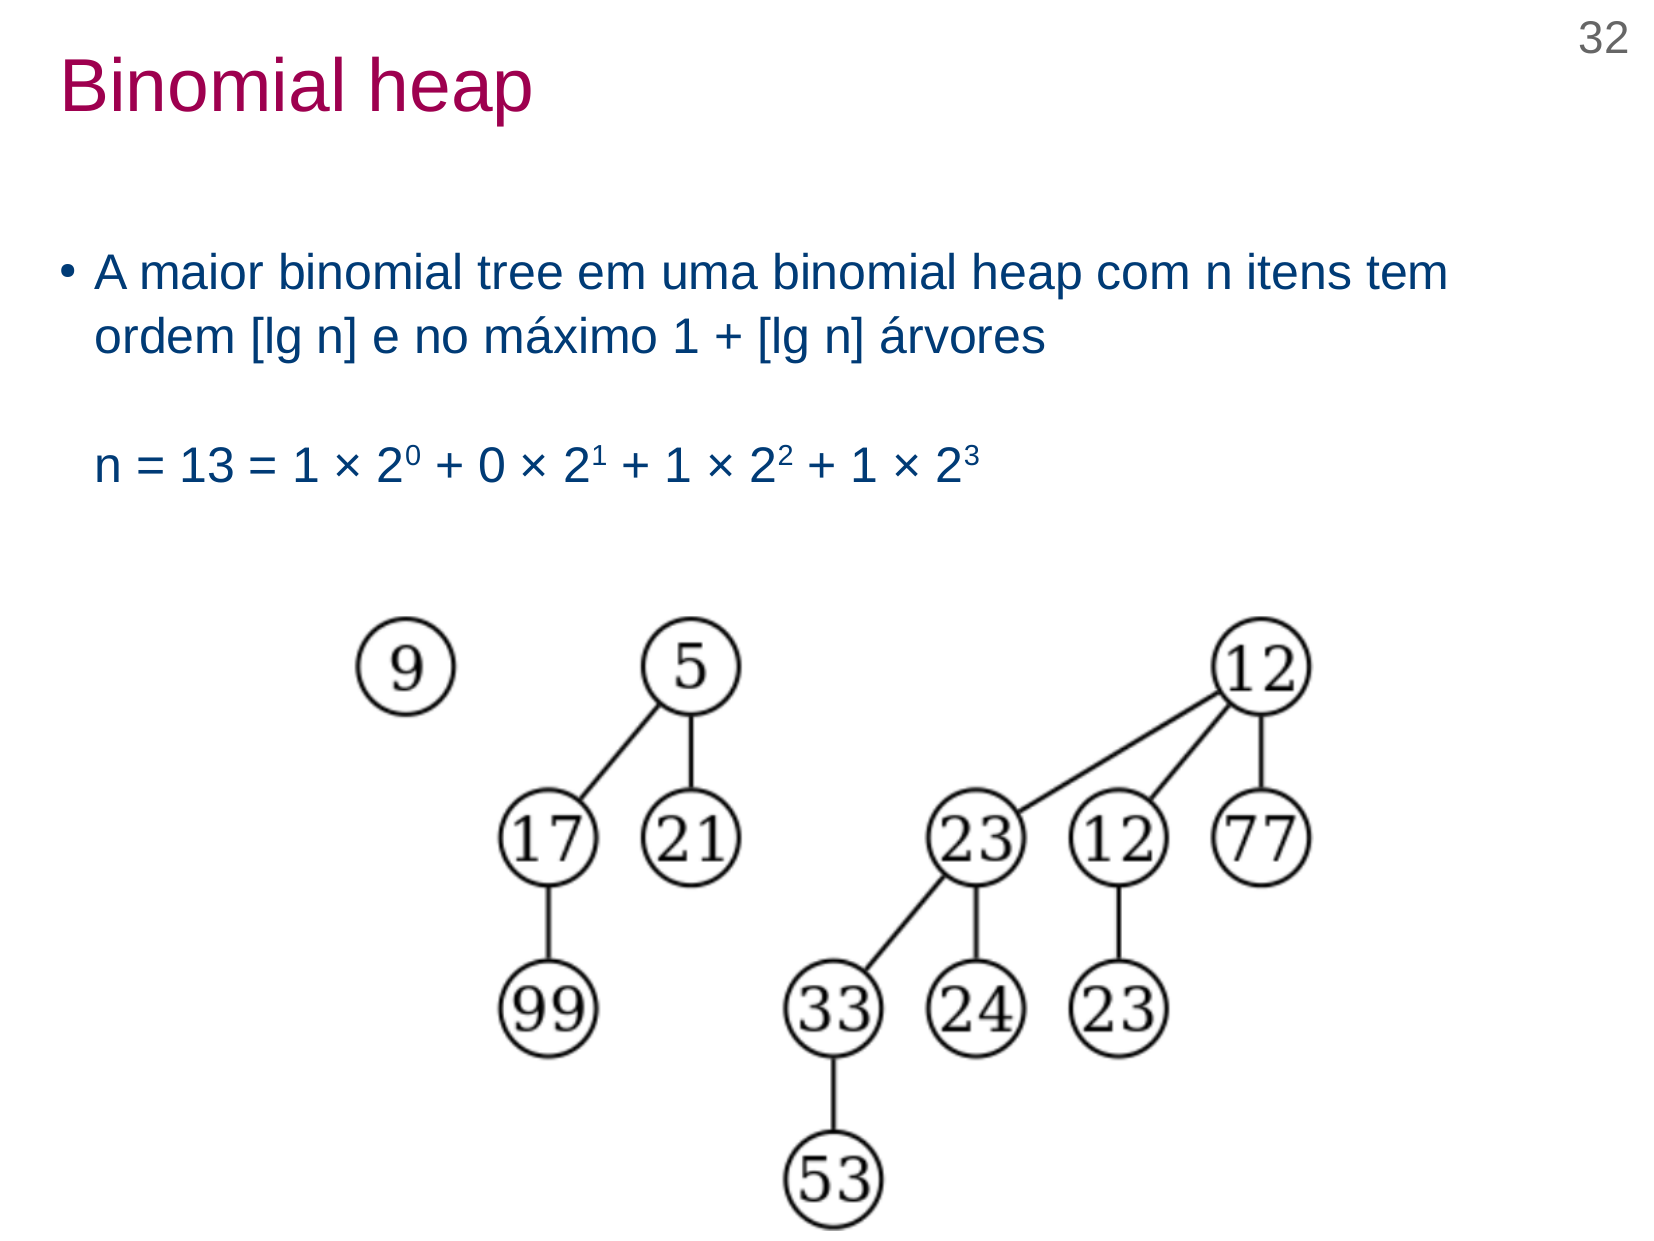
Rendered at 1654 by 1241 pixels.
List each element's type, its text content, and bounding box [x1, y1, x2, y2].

list A maior binomial tree em uma binomial heap com n itens tem ordem [lg n] e no máximo 1 + [lg n] árvores n = 13 = 1 × 20 + 0 × 21 + 1 × 22 + 1 × 23 [59, 236, 1595, 1211]
picture [354, 616, 1314, 1231]
title Binomial heap [59, 29, 1595, 148]
